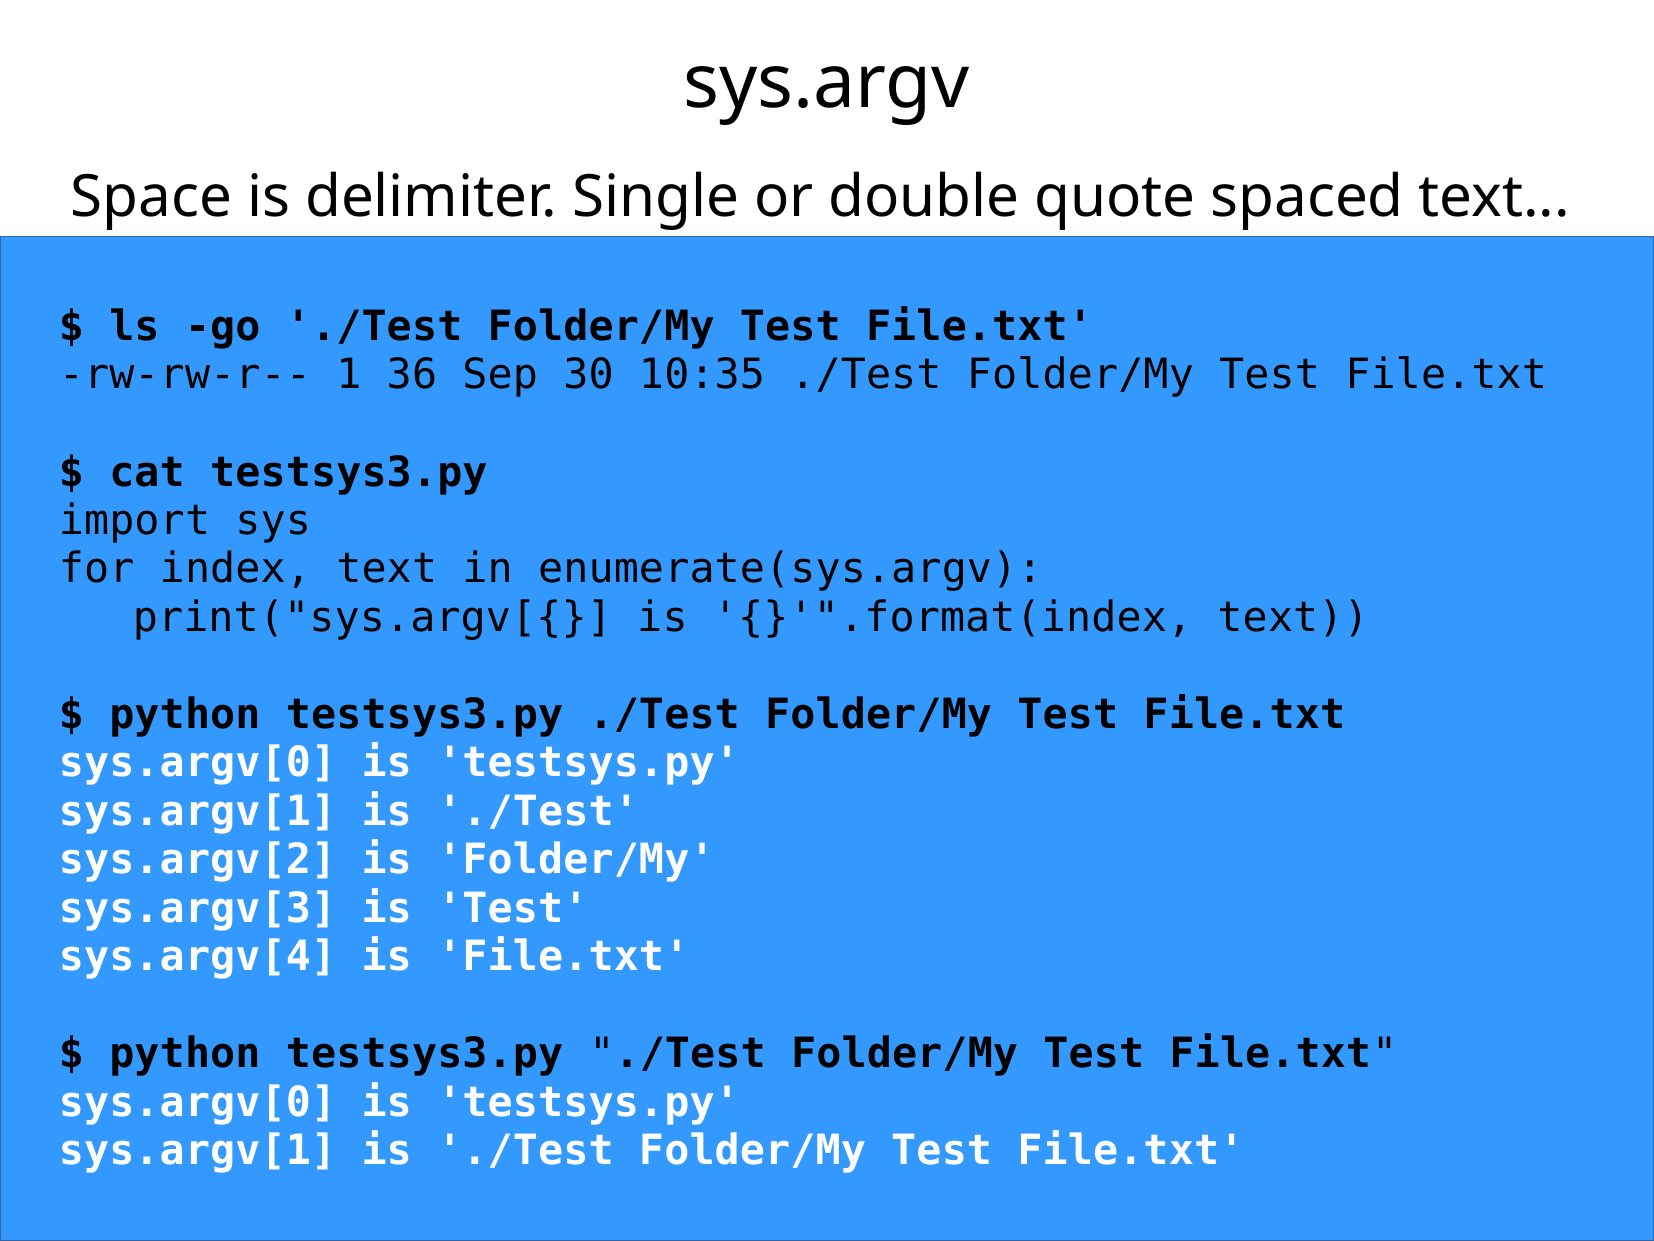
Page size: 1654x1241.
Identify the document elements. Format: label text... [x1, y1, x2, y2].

subtitle Space is delimiter. Single or double quote spaced text... [70, 154, 1642, 236]
text_box $ ls -go './Test Folder/My Test File.txt' -rw-rw-r-- 1 36 Sep 30 10:35 ./Test Folder/My Test File.txt $ cat testsys3.py import sys for index, text in enumerate(sys.argv): print("sys.argv[{}] is '{}'".format(index, text)) $ python testsys3.py ./Test Folder/My Test File.txt sys.argv[0] is 'testsys.py' sys.argv[1] is './Test' sys.argv[2] is 'Folder/My' sys.argv[3] is 'Test' sys.argv[4] is 'File.txt' $ python testsys3.py "./Test Folder/My Test File.txt" sys.argv[0] is 'testsys.py' sys.argv[1] is './Test Folder/My Test File.txt' [0, 236, 1654, 1241]
title sys.argv [82, 36, 1571, 120]
